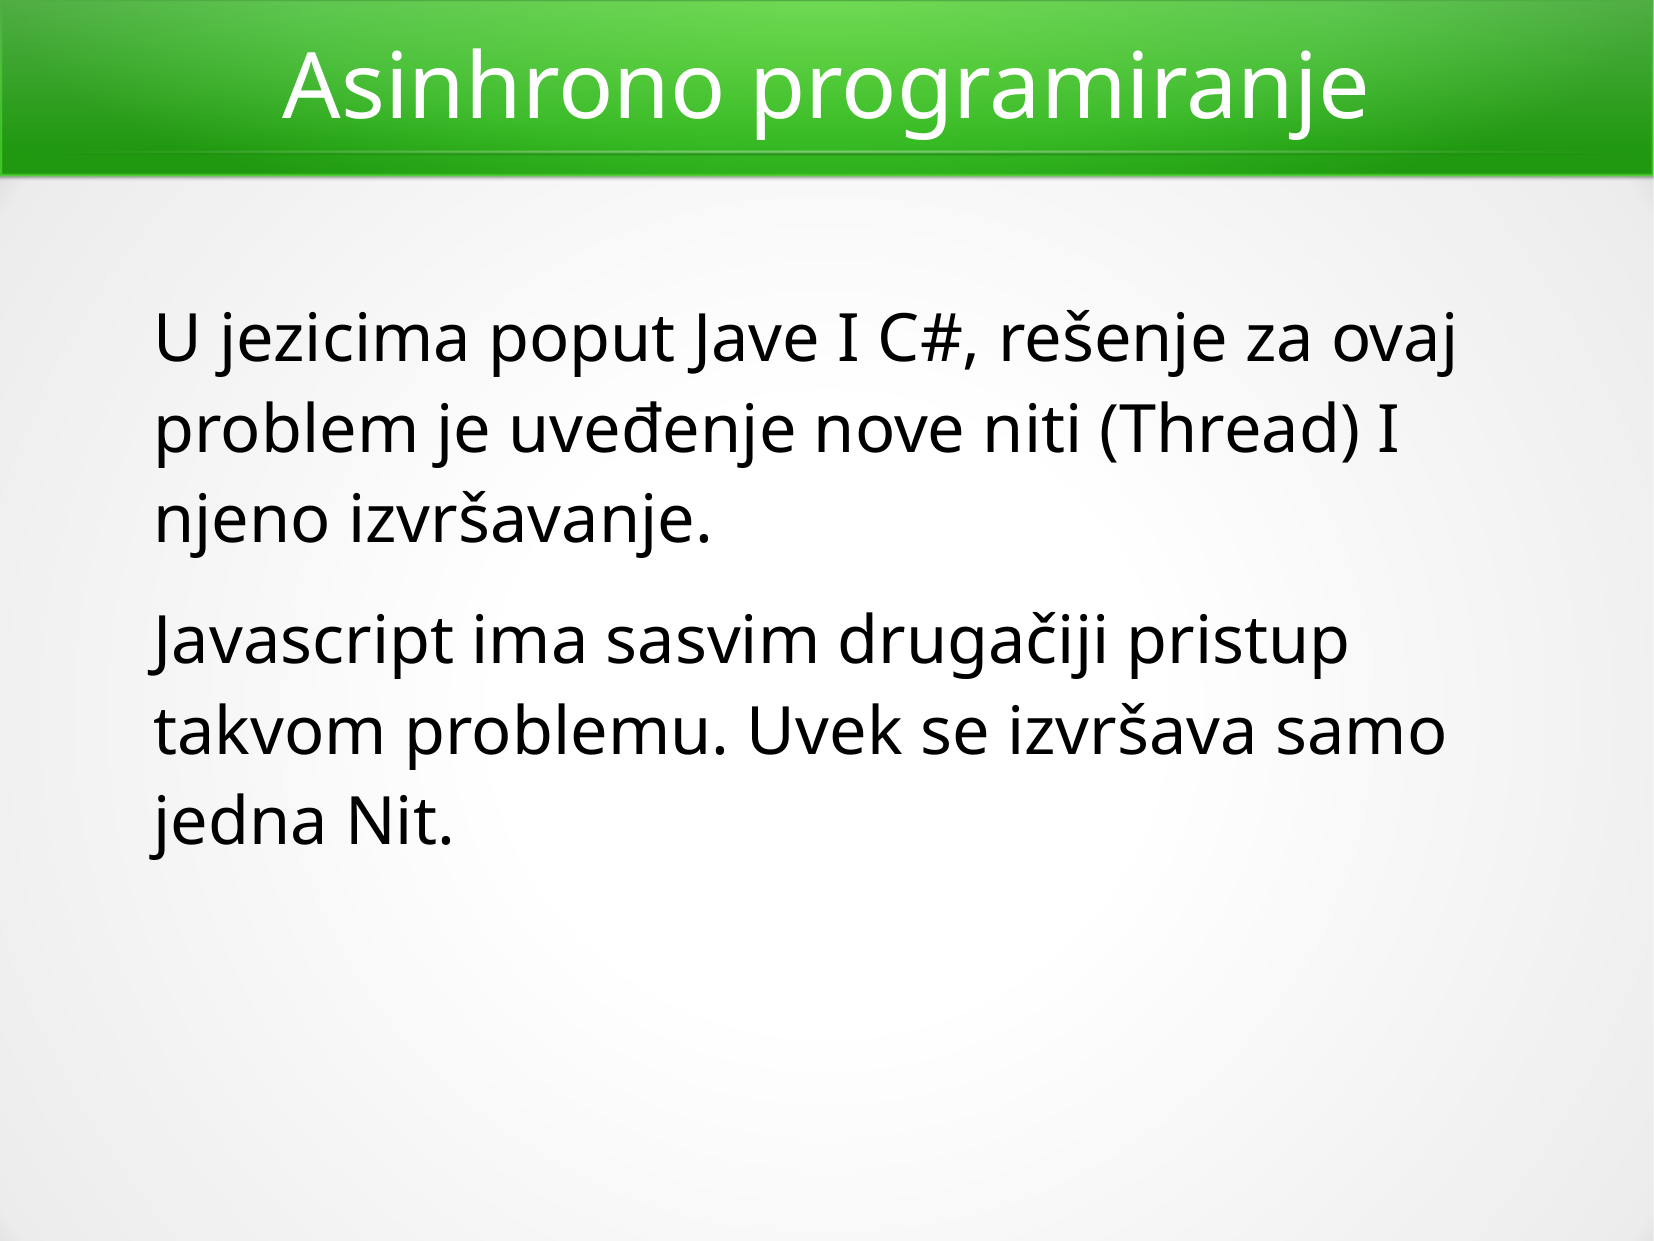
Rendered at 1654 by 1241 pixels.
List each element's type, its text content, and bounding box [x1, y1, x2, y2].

picture [0, 0, 1654, 1241]
list U jezicima poput Jave I C#, rešenje za ovaj problem je uveđenje nove niti (Thread) I njeno izvršavanje. Javascript ima sasvim drugačiji pristup takvom problemu. Uvek se izvršava samo jedna Nit. [82, 290, 1571, 1010]
title Asinhrono programiranje [82, 11, 1571, 154]
